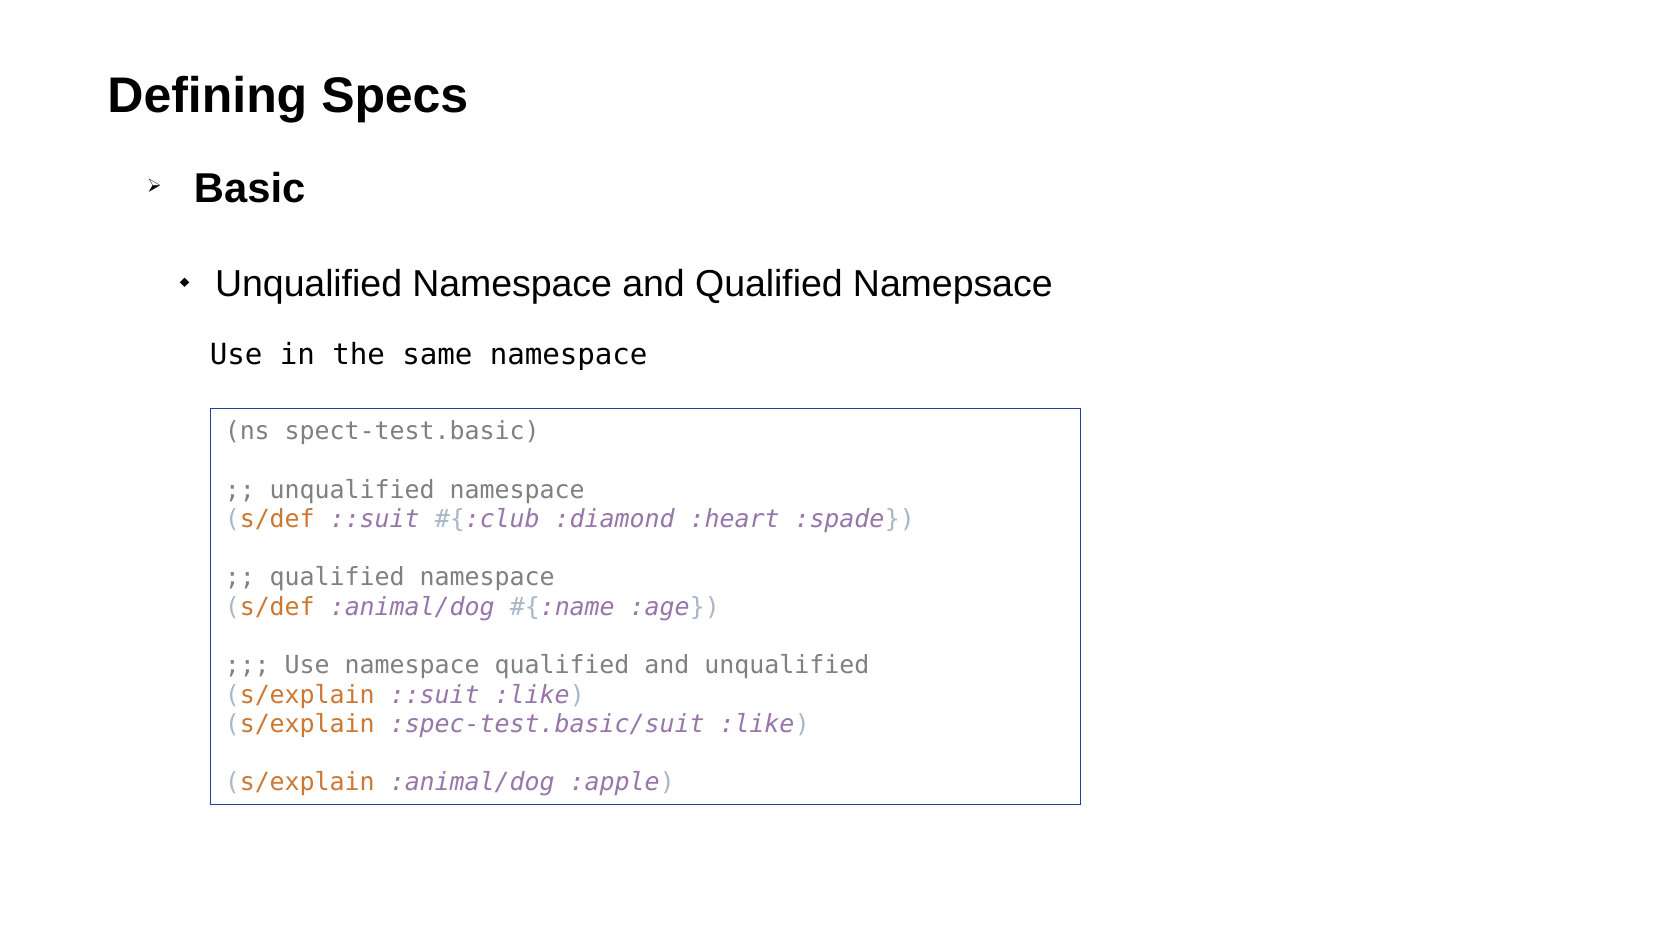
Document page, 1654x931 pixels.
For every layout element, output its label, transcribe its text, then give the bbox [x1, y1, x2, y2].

text_box Unqualified Namespace and Qualified Namepsace [165, 255, 1126, 312]
text_box (ns spect-test.basic) ;; unqualified namespace (s/def ::suit #{:club :diamond :heart :spade}) ;; qualified namespace (s/def :animal/dog #{:name :age}) ;;; Use namespace qualified and unqualified (s/explain ::suit :like) (s/explain :spec-test.basic/suit :like) (s/explain :animal/dog :apple) [210, 408, 1081, 805]
text_box Defining Specs [92, 60, 858, 131]
text_box Use in the same namespace [195, 330, 1156, 380]
text_box Basic [132, 157, 733, 220]
